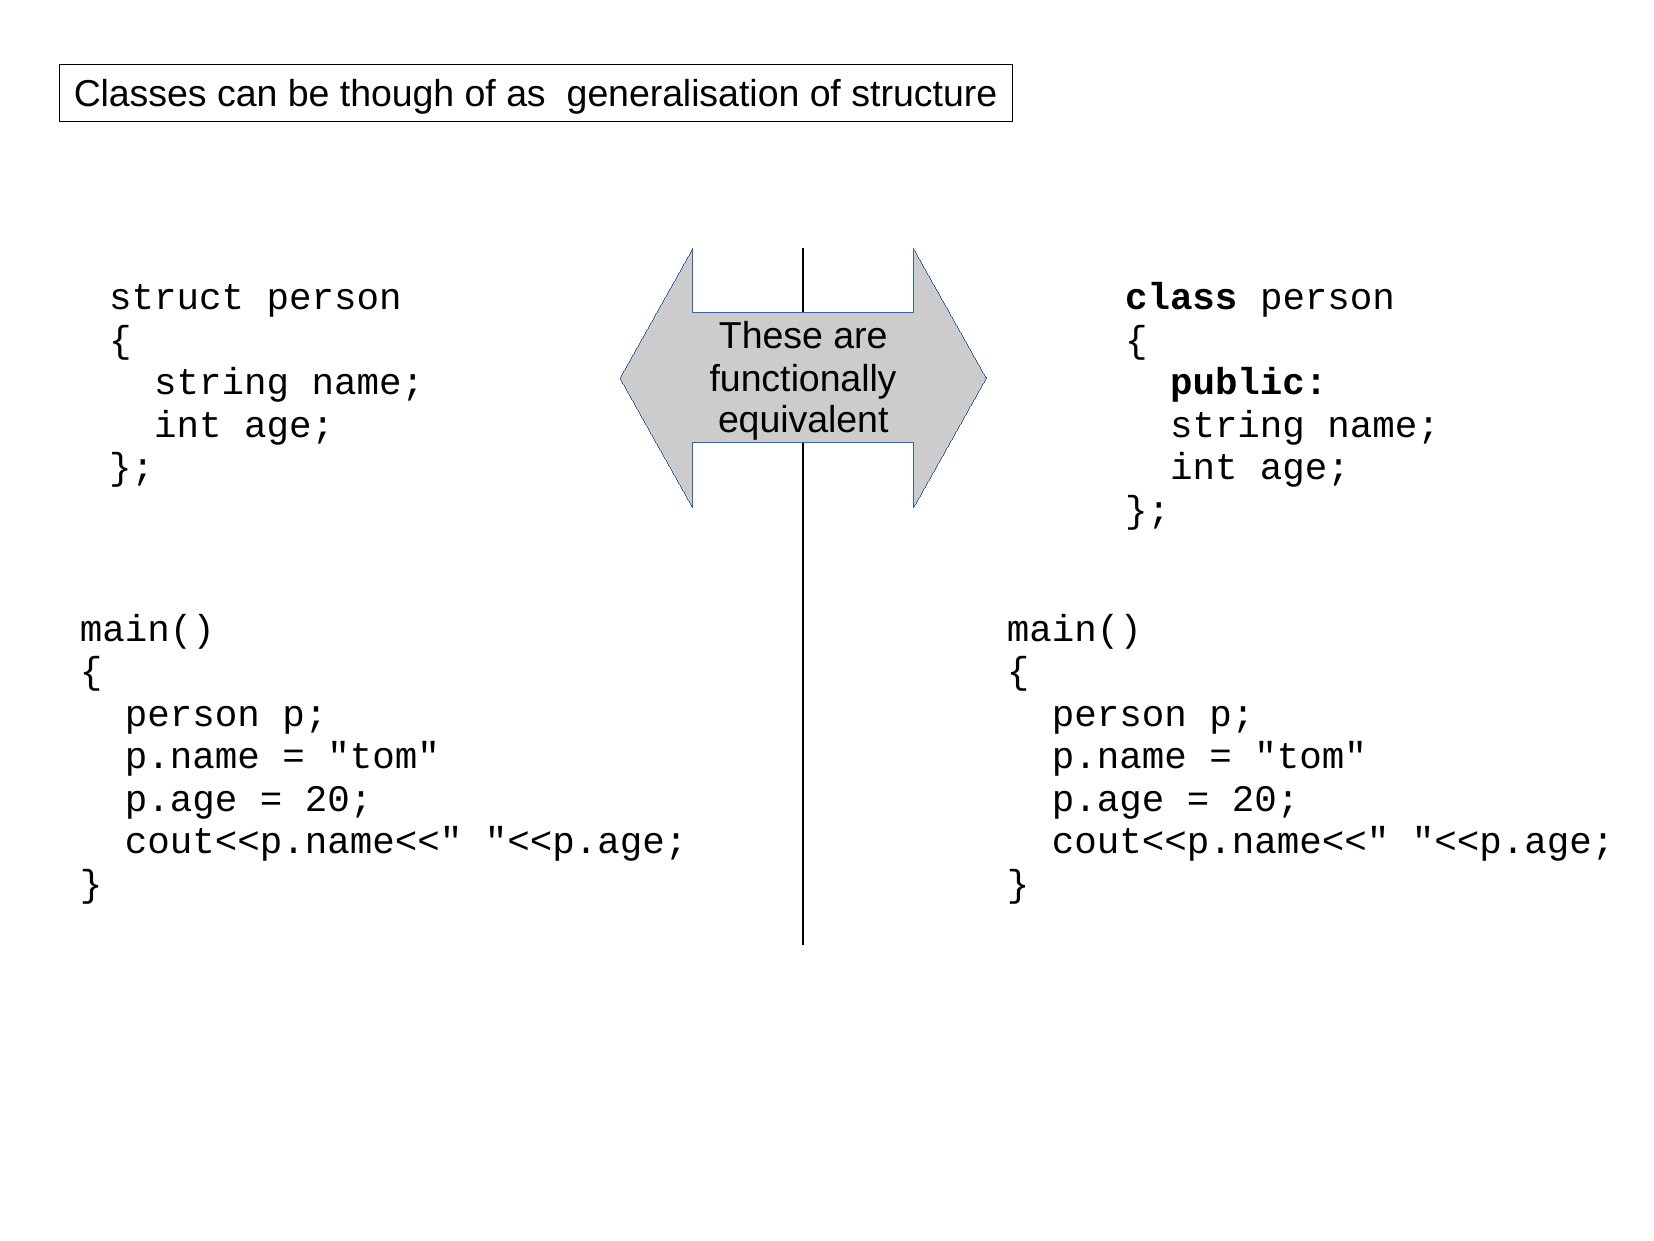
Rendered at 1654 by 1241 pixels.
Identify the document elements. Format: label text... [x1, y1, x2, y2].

text_box main() { person p; p.name = "tom" p.age = 20; cout<<p.name<<" "<<p.age; } [64, 602, 703, 917]
text_box These are functionally equivalent [620, 248, 987, 508]
text_box Classes can be though of as generalisation of structure [59, 64, 1013, 122]
text_box main() { person p; p.name = "tom" p.age = 20; cout<<p.name<<" "<<p.age; } [992, 602, 1630, 917]
text_box struct person { string name; int age; }; [94, 271, 440, 500]
text_box class person { public: string name; int age; }; [1110, 271, 1455, 543]
